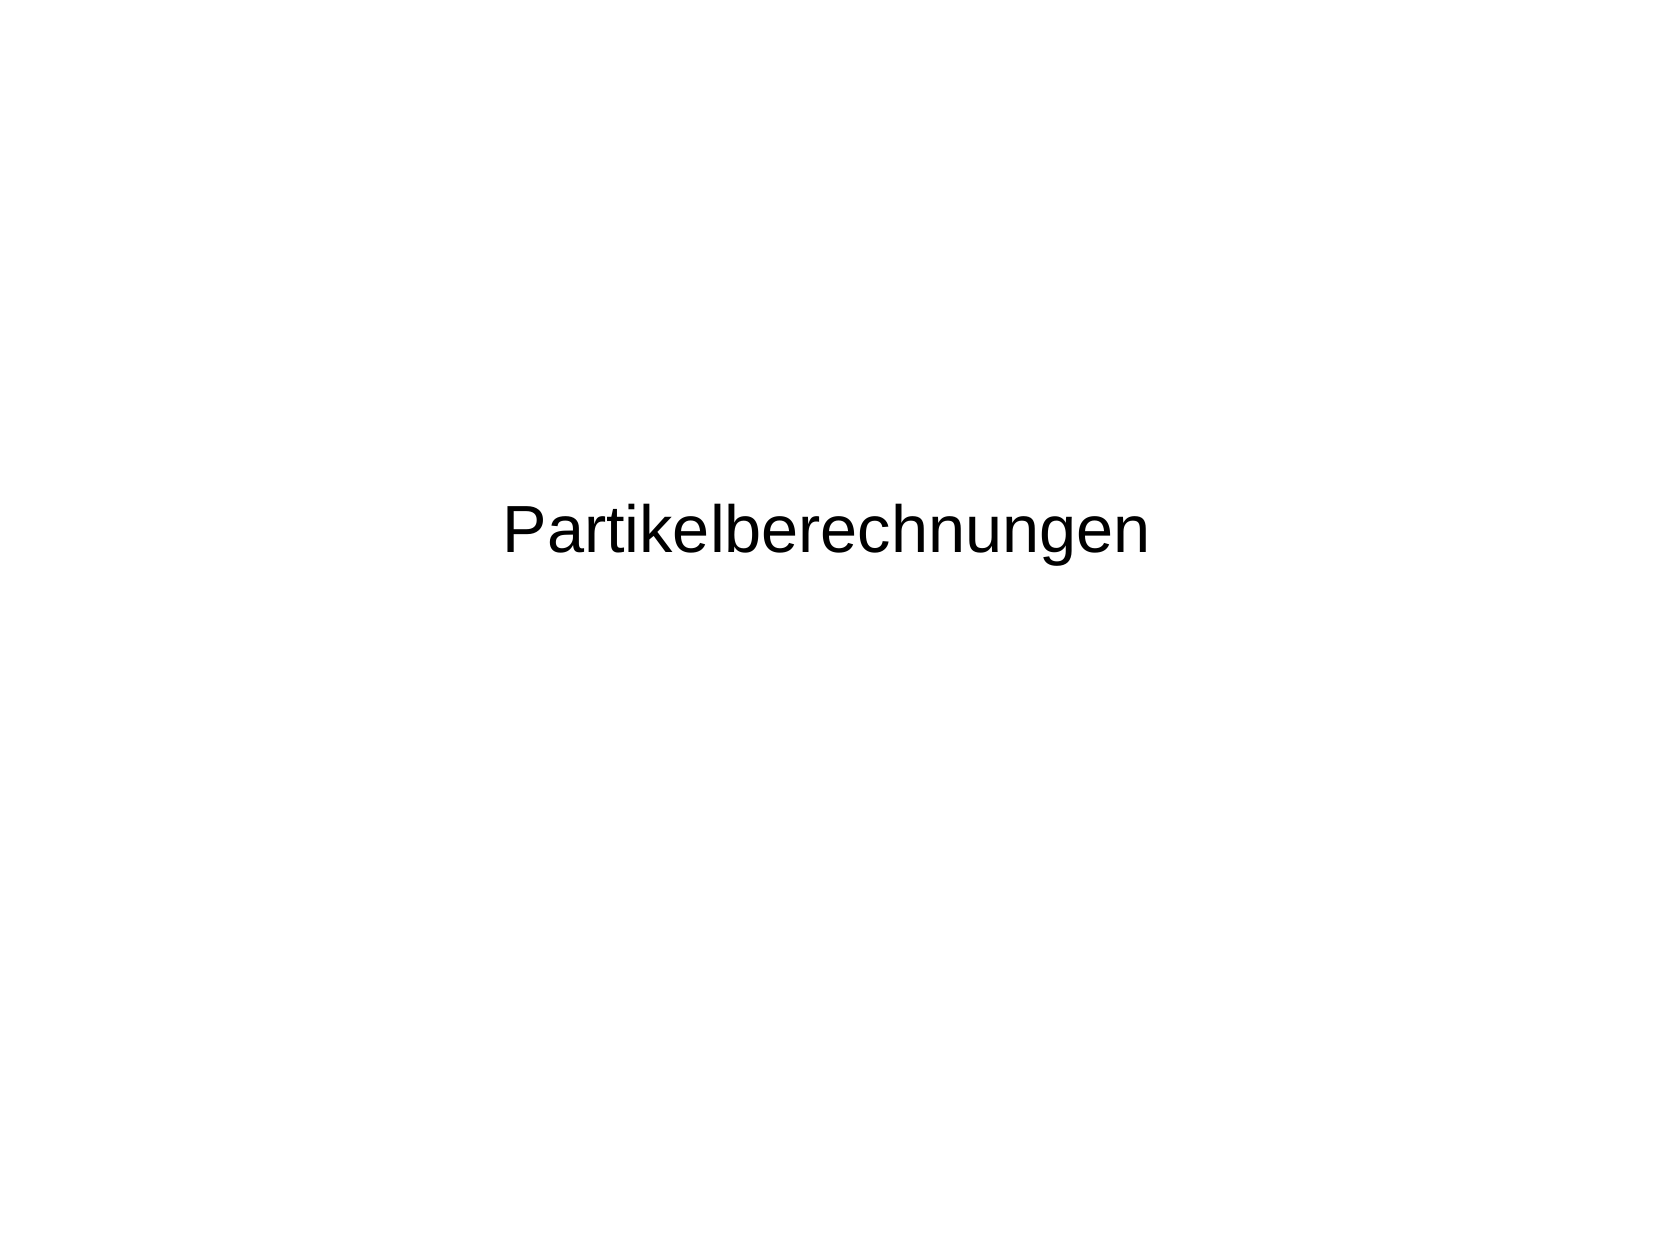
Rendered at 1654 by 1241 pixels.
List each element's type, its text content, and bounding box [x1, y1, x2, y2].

subtitle Partikelberechnungen [82, 49, 1571, 1010]
